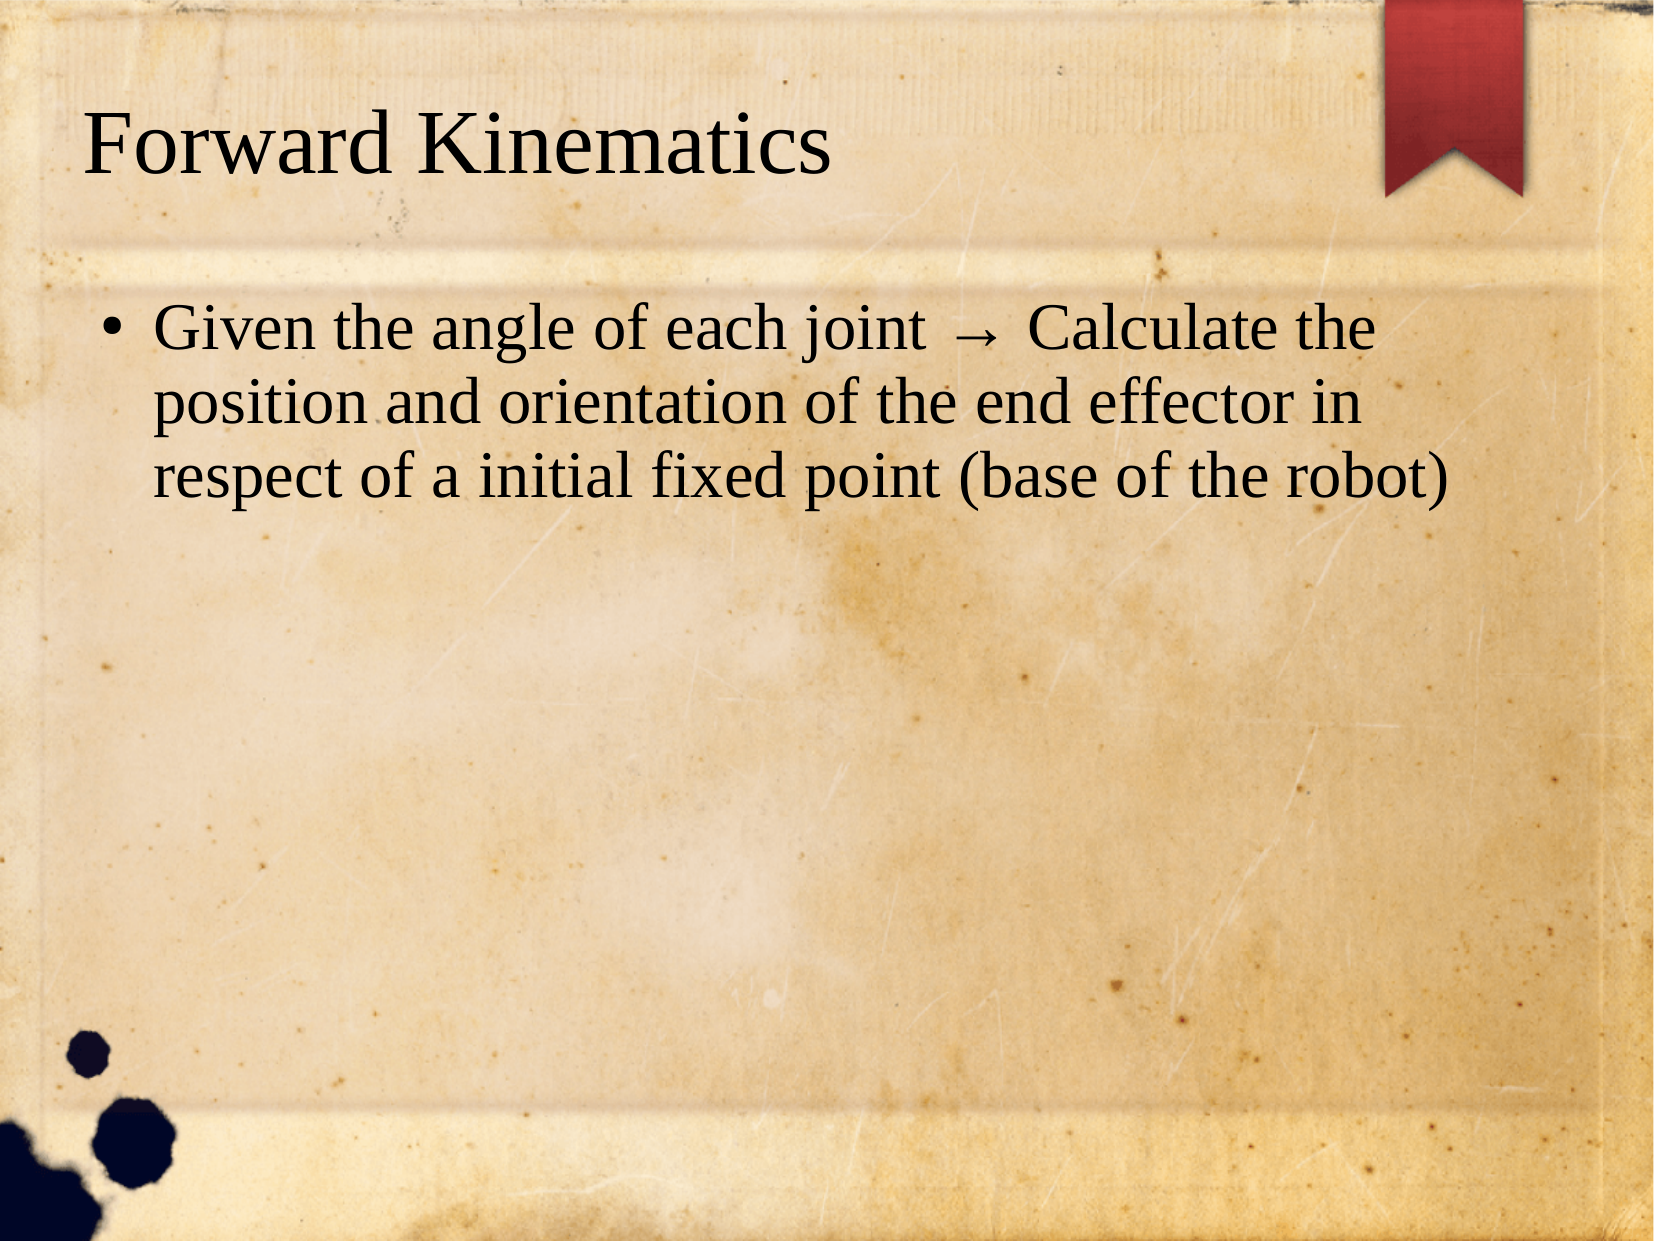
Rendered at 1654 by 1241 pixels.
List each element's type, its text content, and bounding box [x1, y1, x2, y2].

list Given the angle of each joint → Calculate the position and orientation of the end effector in respect of a initial fixed point (base of the robot) [82, 290, 1538, 1010]
picture [0, 0, 1654, 1241]
title Forward Kinematics [82, 49, 1347, 237]
